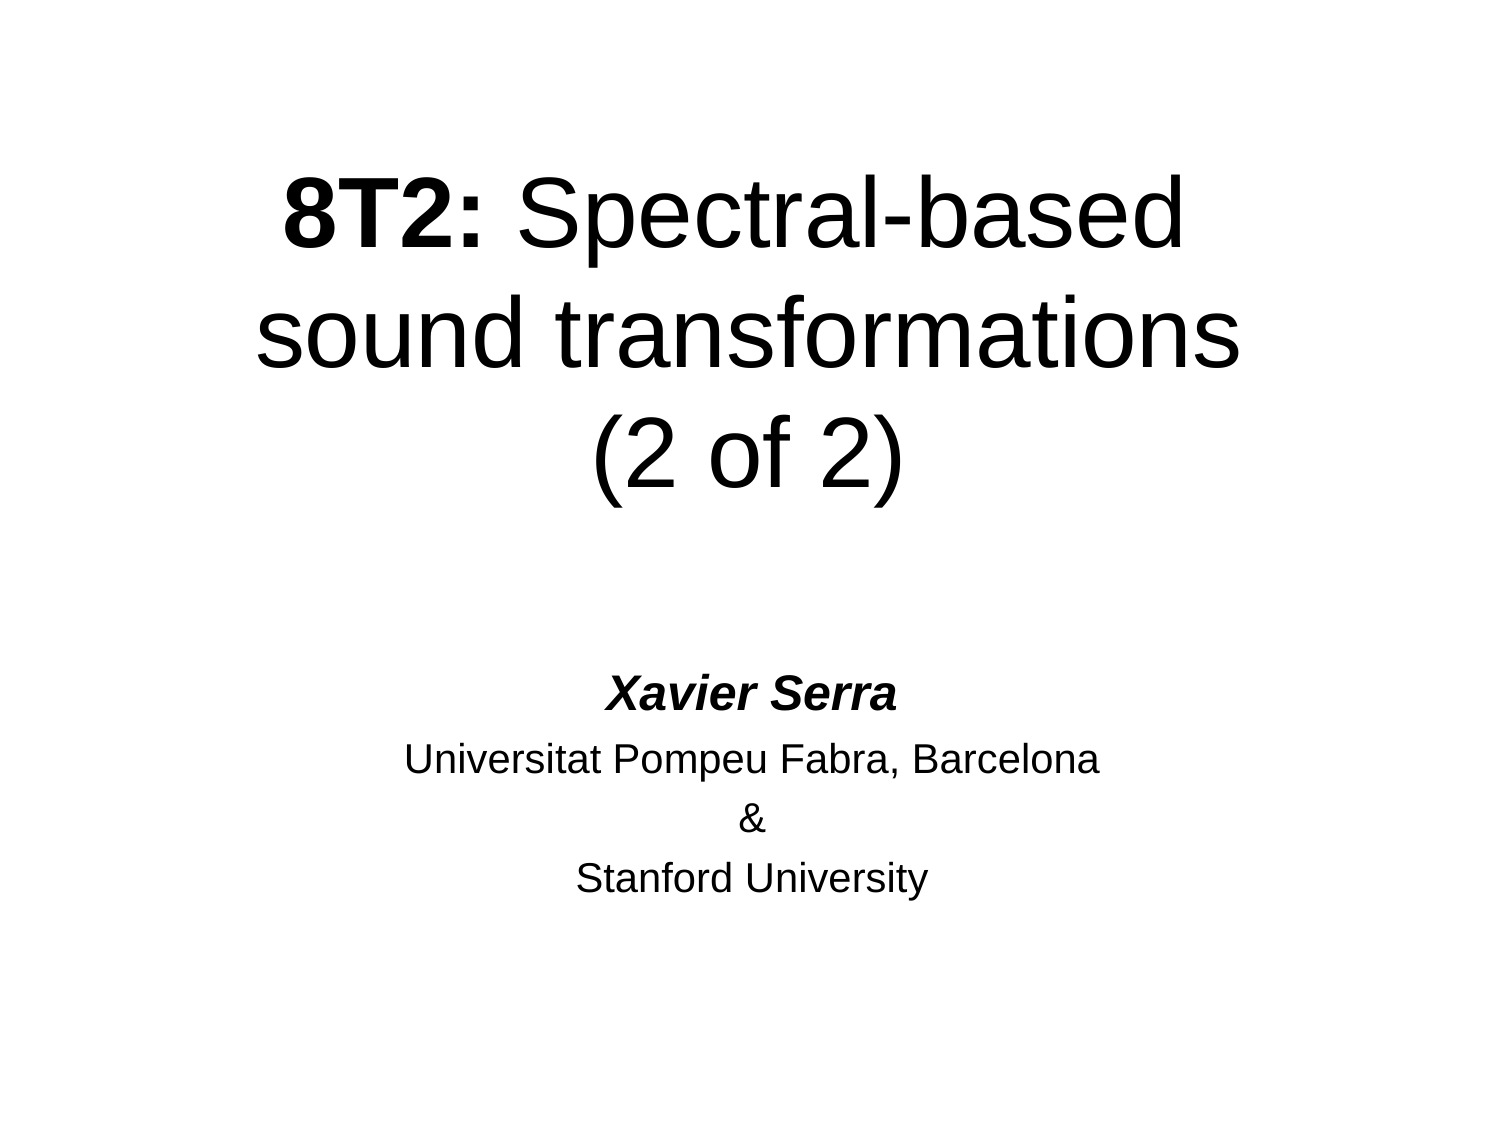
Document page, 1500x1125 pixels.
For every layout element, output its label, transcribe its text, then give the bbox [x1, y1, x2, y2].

text_box Xavier Serra Universitat Pompeu Fabra, Barcelona & Stanford University [338, 657, 1166, 840]
title 8T2: Spectral-based sound transformations (2 of 2) [126, 82, 1334, 572]
